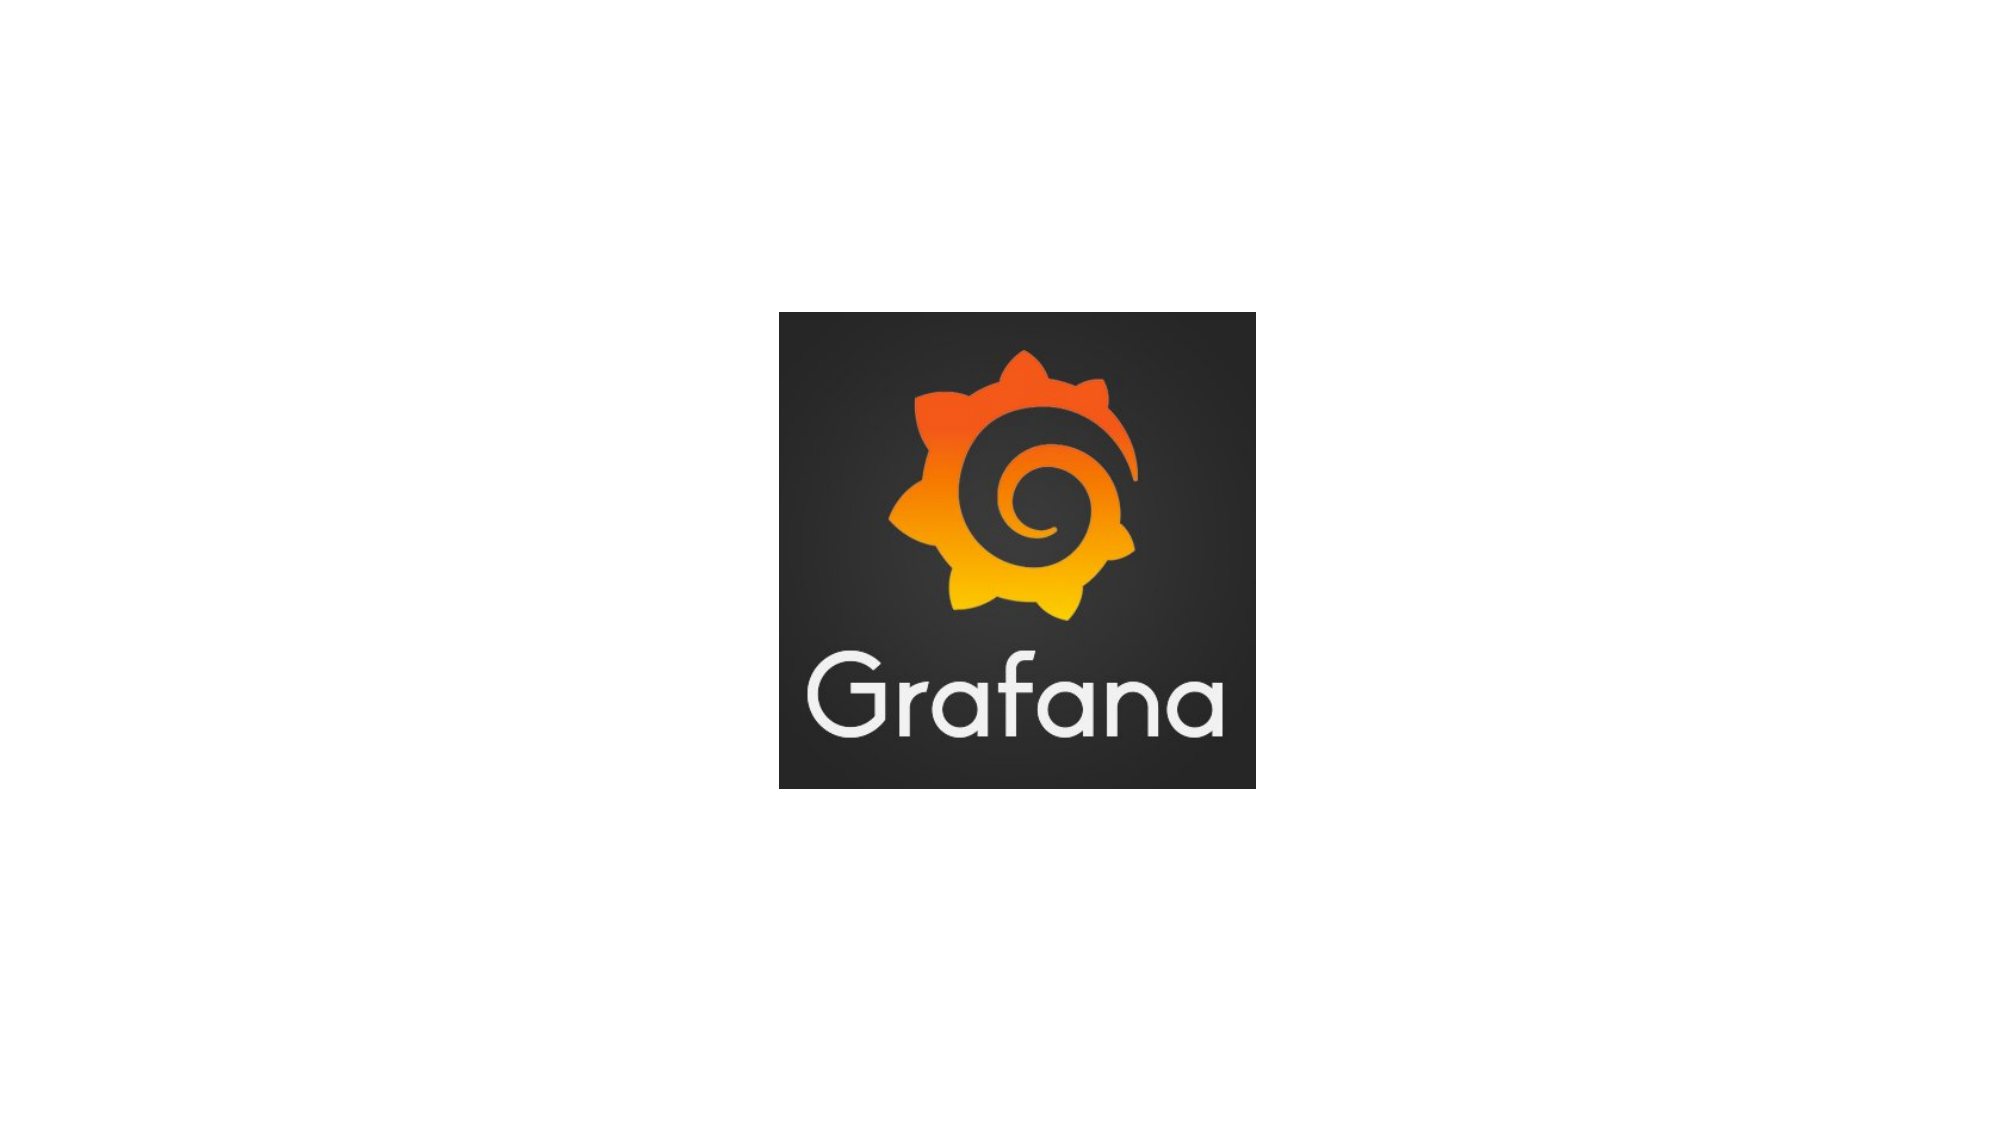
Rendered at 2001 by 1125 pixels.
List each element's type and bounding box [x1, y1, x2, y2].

picture [779, 312, 1256, 789]
